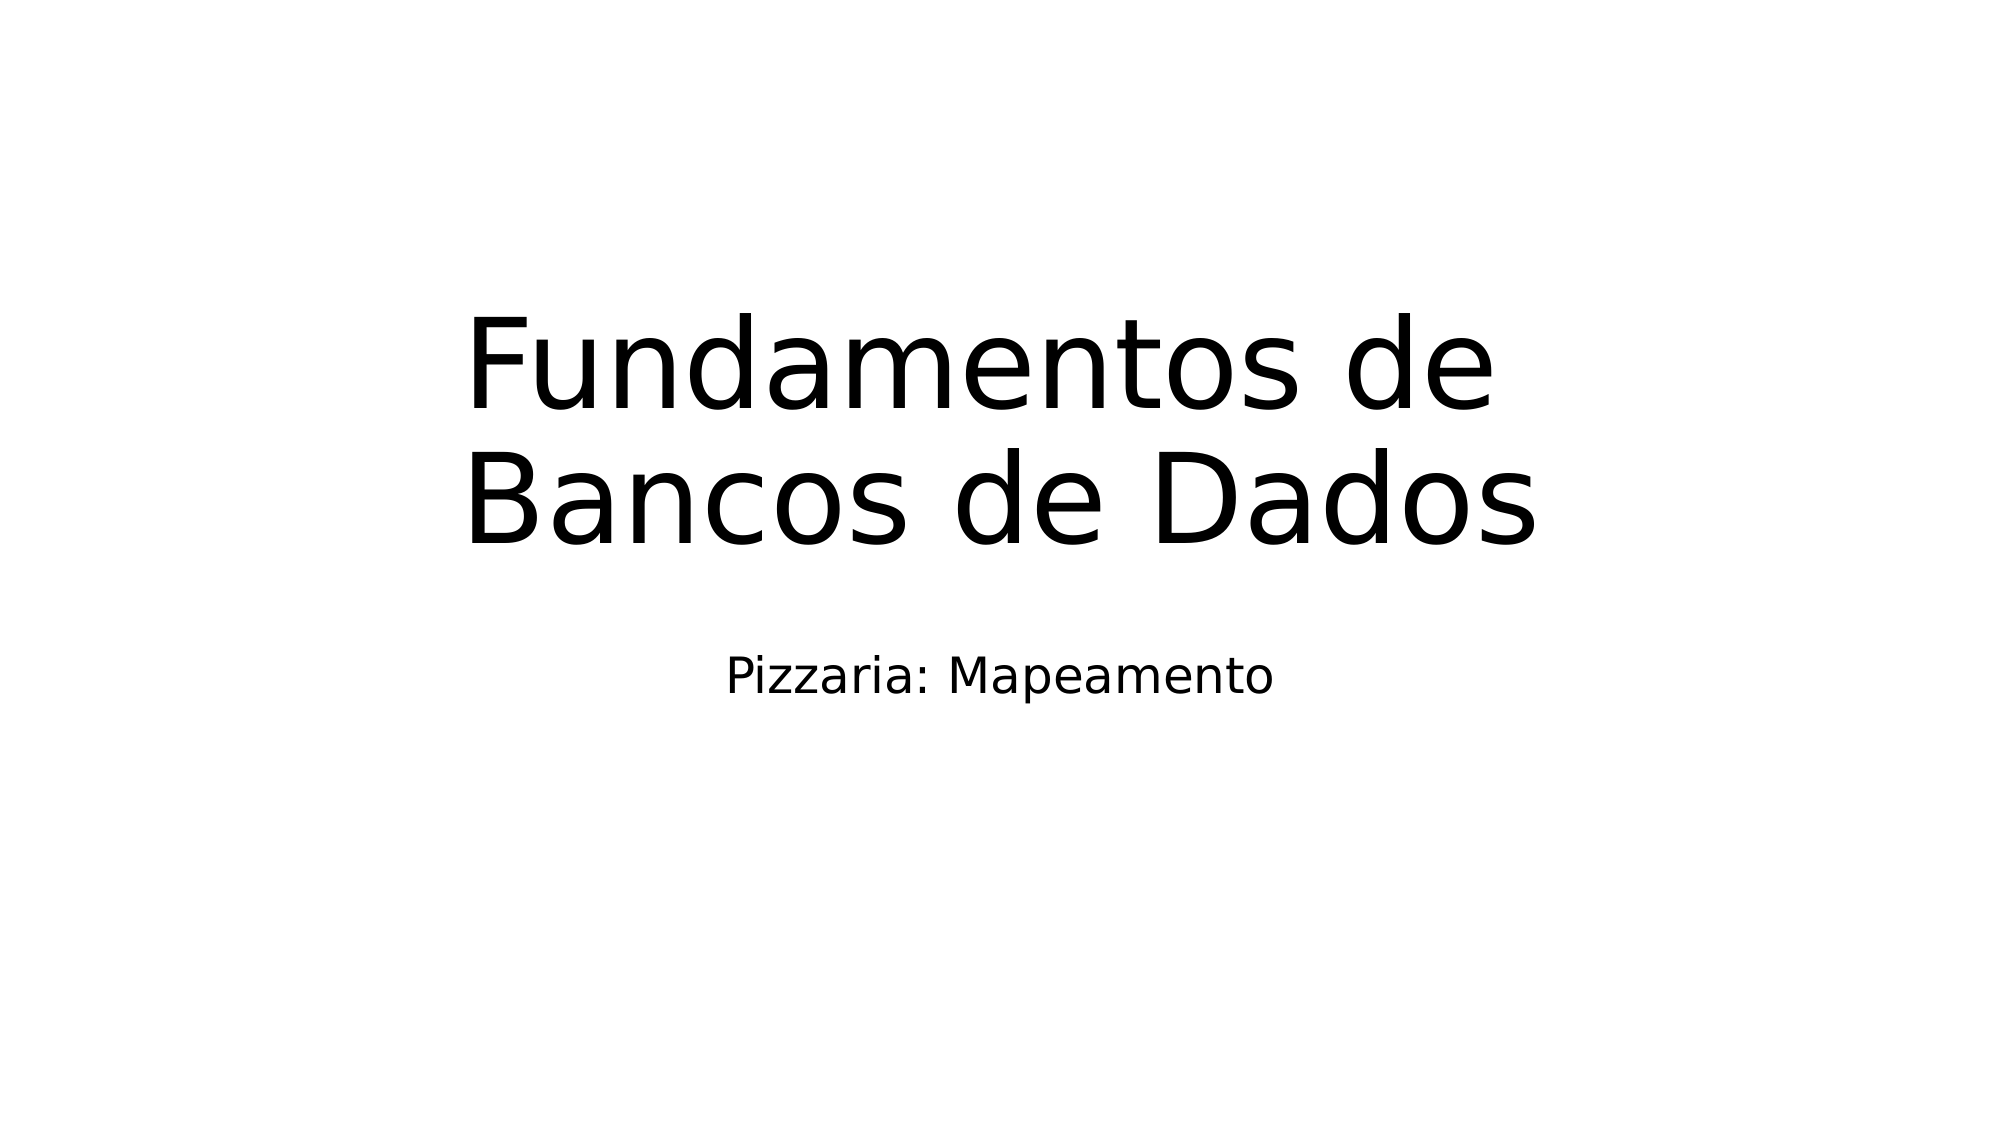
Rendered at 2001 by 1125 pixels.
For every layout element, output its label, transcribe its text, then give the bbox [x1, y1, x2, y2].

title Fundamentos de Bancos de Dados Pizzaria: Mapeamento [457, 279, 1543, 704]
